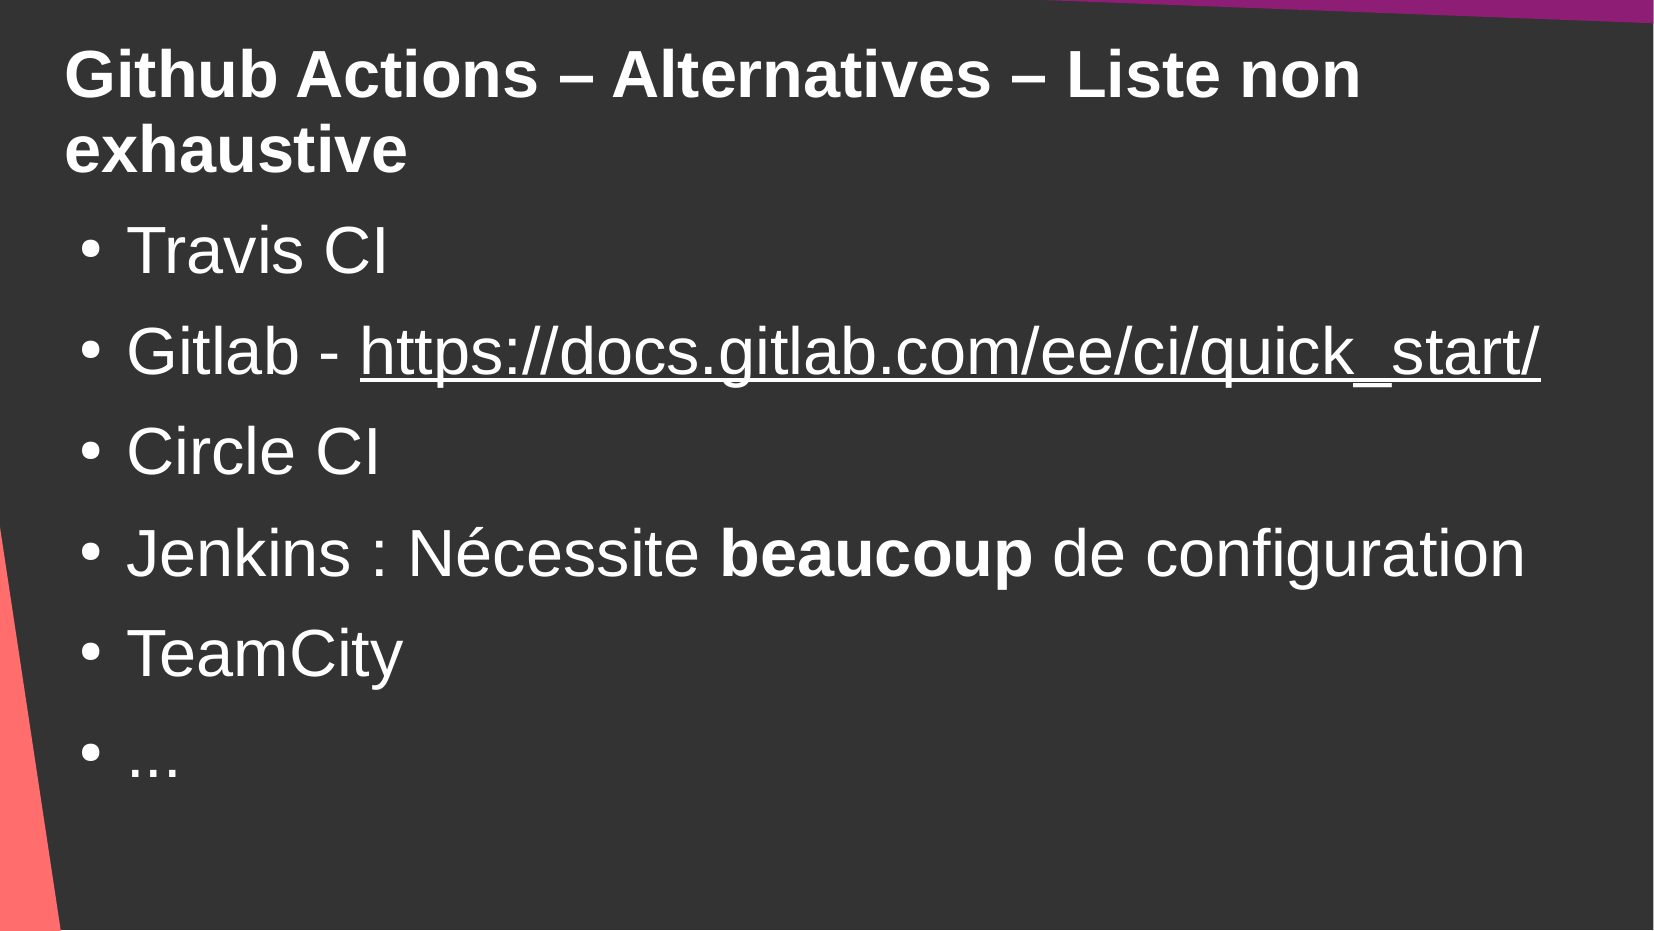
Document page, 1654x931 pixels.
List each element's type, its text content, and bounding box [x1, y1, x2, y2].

text_box [1042, 0, 1654, 24]
text_box [0, 527, 61, 931]
list Travis CI Gitlab - https://docs.gitlab.com/ee/ci/quick_start/ Circle CI Jenkins : Nécessite beaucoup de configuration TeamCity ... [63, 212, 1542, 863]
title Github Actions – Alternatives – Liste non exhaustive [64, 37, 1554, 187]
